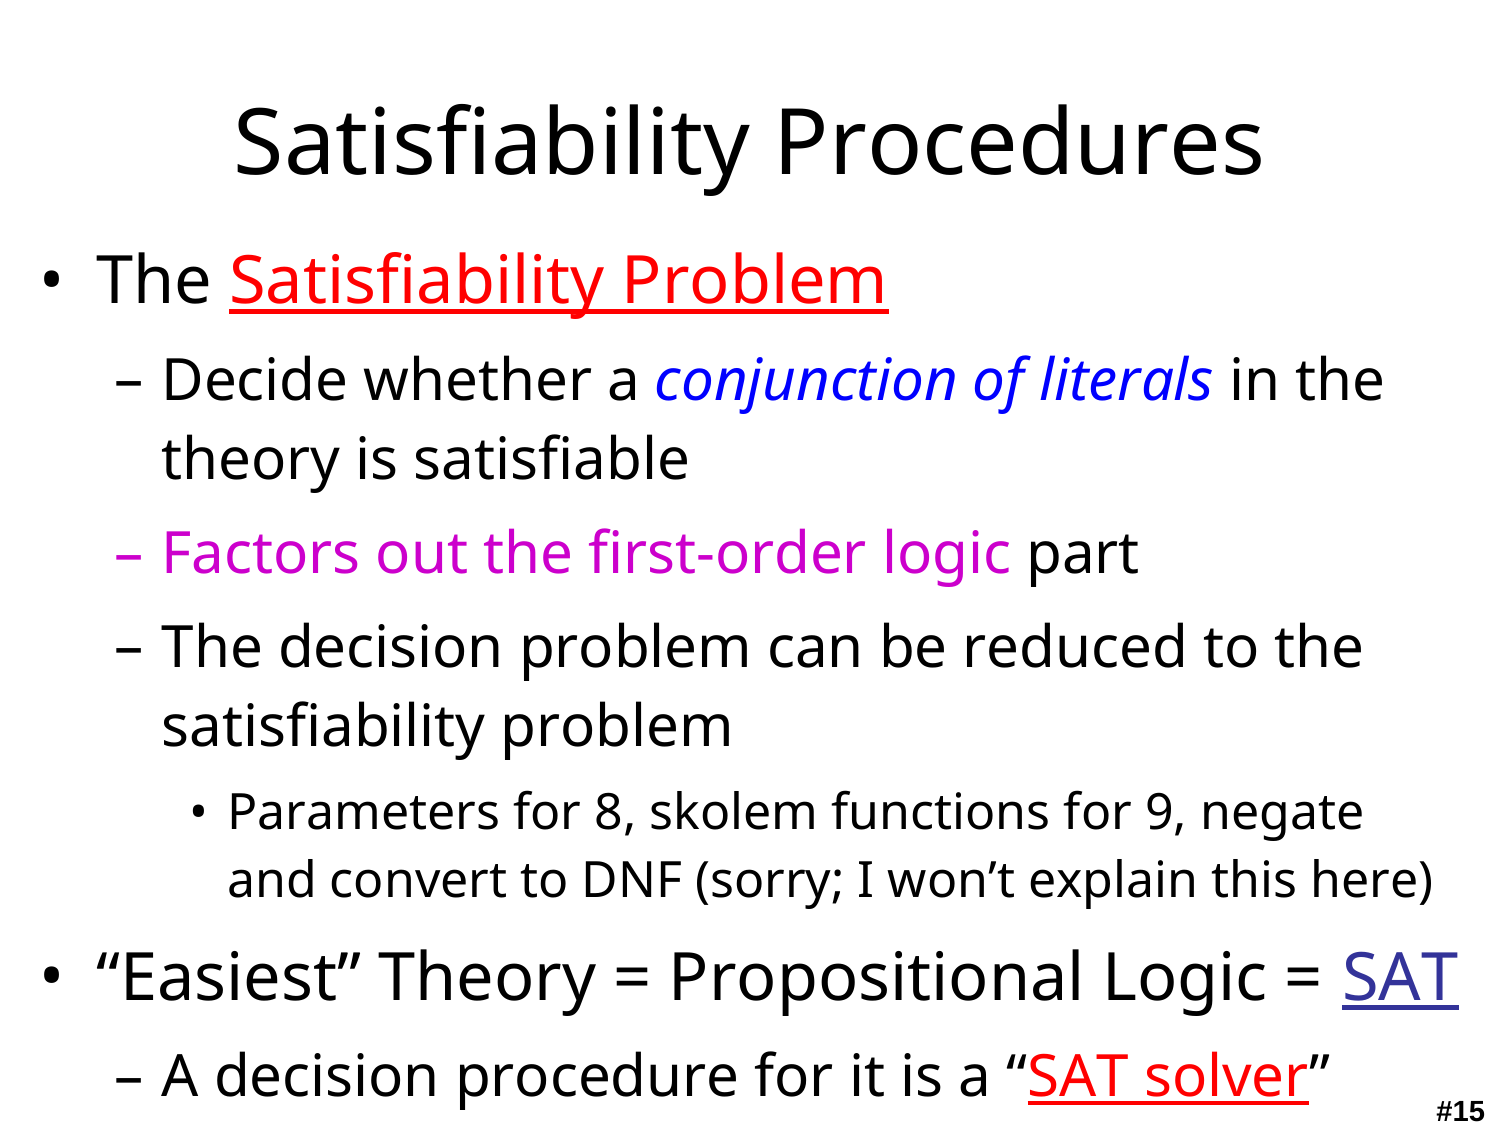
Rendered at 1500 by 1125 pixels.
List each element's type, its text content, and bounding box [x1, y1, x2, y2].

list The Satisfiability Problem Decide whether a conjunction of literals in the theory is satisfiable Factors out the first-order logic part The decision problem can be reduced to the satisfiability problem Parameters for 8, skolem functions for 9, negate and convert to DNF (sorry; I won’t explain this here) “Easiest” Theory = Propositional Logic = SAT A decision procedure for it is a “SAT solver” [24, 224, 1476, 1063]
title Satisfiability Procedures [24, 45, 1476, 224]
